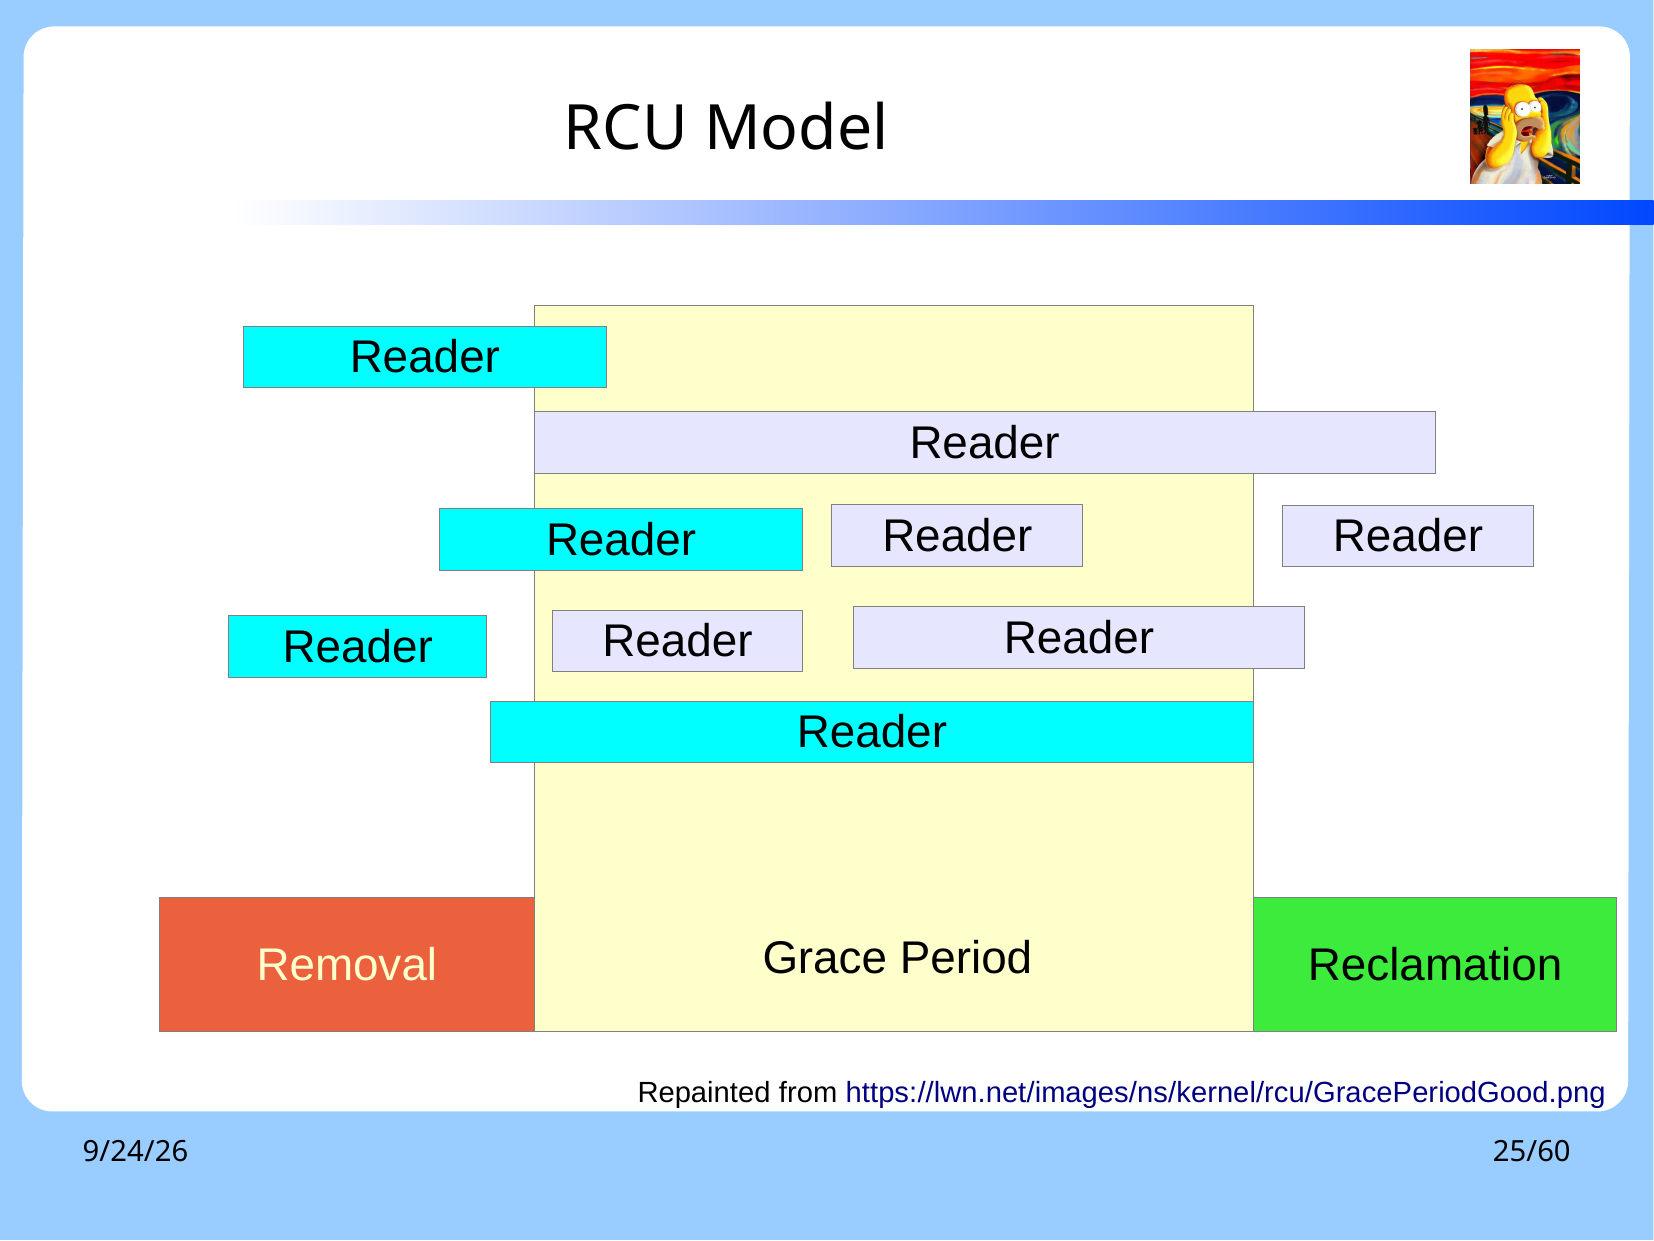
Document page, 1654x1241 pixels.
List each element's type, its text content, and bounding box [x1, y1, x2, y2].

text_box Reclamation [1253, 897, 1617, 1032]
text_box Reader [228, 615, 487, 678]
text_box Grace Period [702, 924, 1093, 992]
text_box [534, 763, 1254, 1032]
picture [1470, 49, 1580, 184]
text_box [534, 474, 1254, 701]
title RCU Model [82, 49, 1371, 201]
text_box Reader [831, 504, 1083, 567]
text_box Removal [159, 897, 534, 1032]
text_box Reader [439, 508, 803, 571]
text_box Reader [534, 411, 1436, 474]
text_box Reader [243, 326, 607, 388]
text_box Reader [552, 610, 803, 672]
text_box Reader [1282, 505, 1534, 567]
text_box Reader [853, 606, 1305, 669]
text_box Reader [490, 701, 1254, 763]
text_box Repainted from https://lwn.net/images/ns/kernel/rcu/GracePeriodGood.png [622, 1068, 1623, 1116]
text_box [534, 305, 1254, 411]
